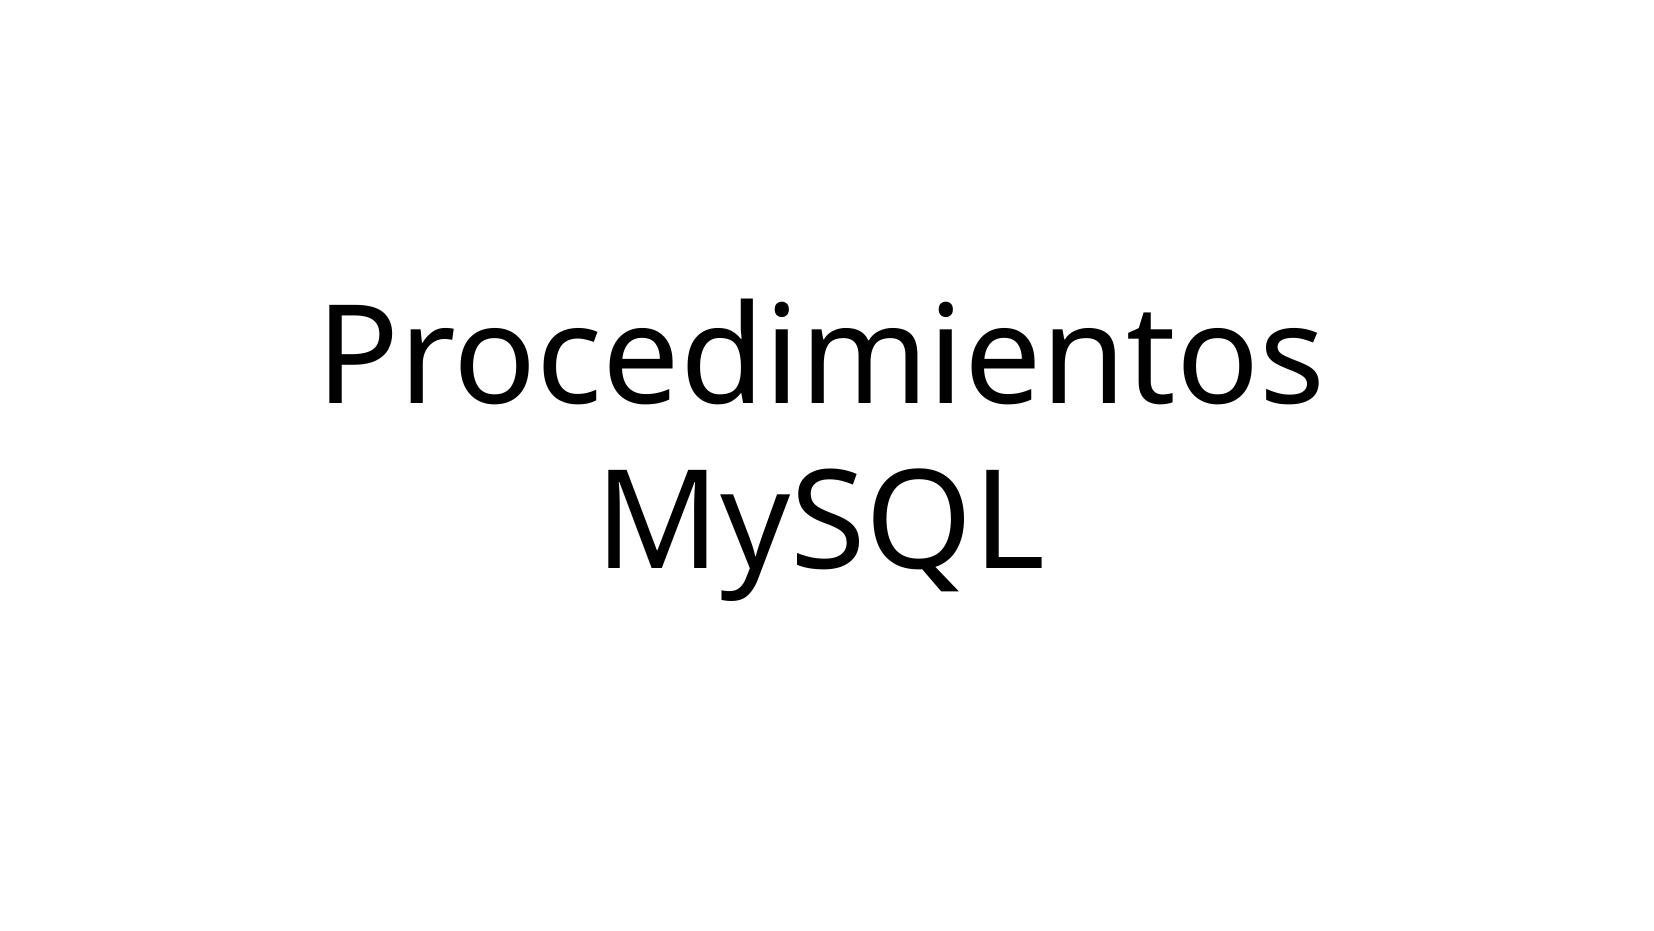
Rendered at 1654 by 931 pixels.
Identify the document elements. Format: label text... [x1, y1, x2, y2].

title Procedimientos MySQL [76, 265, 1565, 562]
